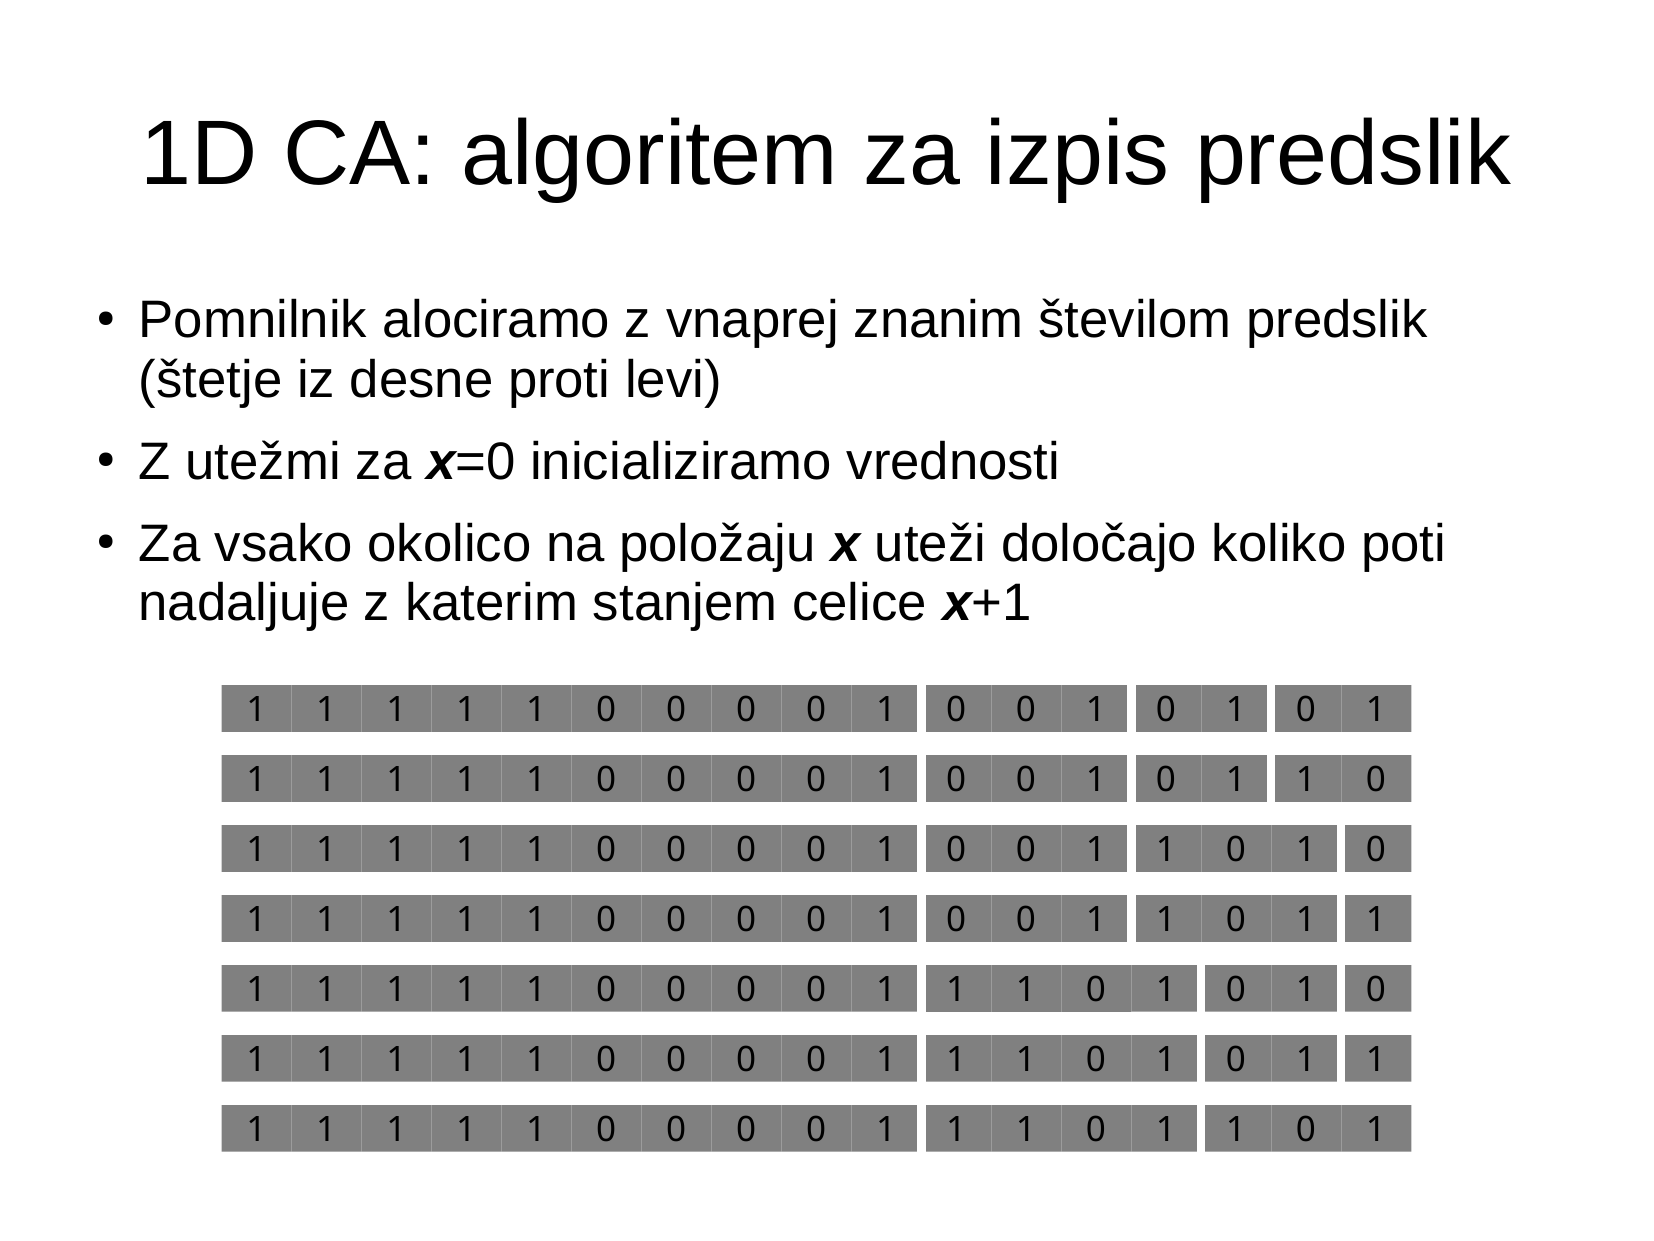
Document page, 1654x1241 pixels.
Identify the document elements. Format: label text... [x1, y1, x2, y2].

list Pomnilnik alociramo z vnaprej znanim številom predslik (štetje iz desne proti levi) Z utežmi za x=0 inicializiramo vrednosti Za vsako okolico na položaju x uteži določajo koliko poti nadaljuje z katerim stanjem celice x+1 [82, 290, 1571, 634]
title 1D CA: algoritem za izpis predslik [82, 49, 1571, 257]
picture [210, 675, 1426, 1163]
